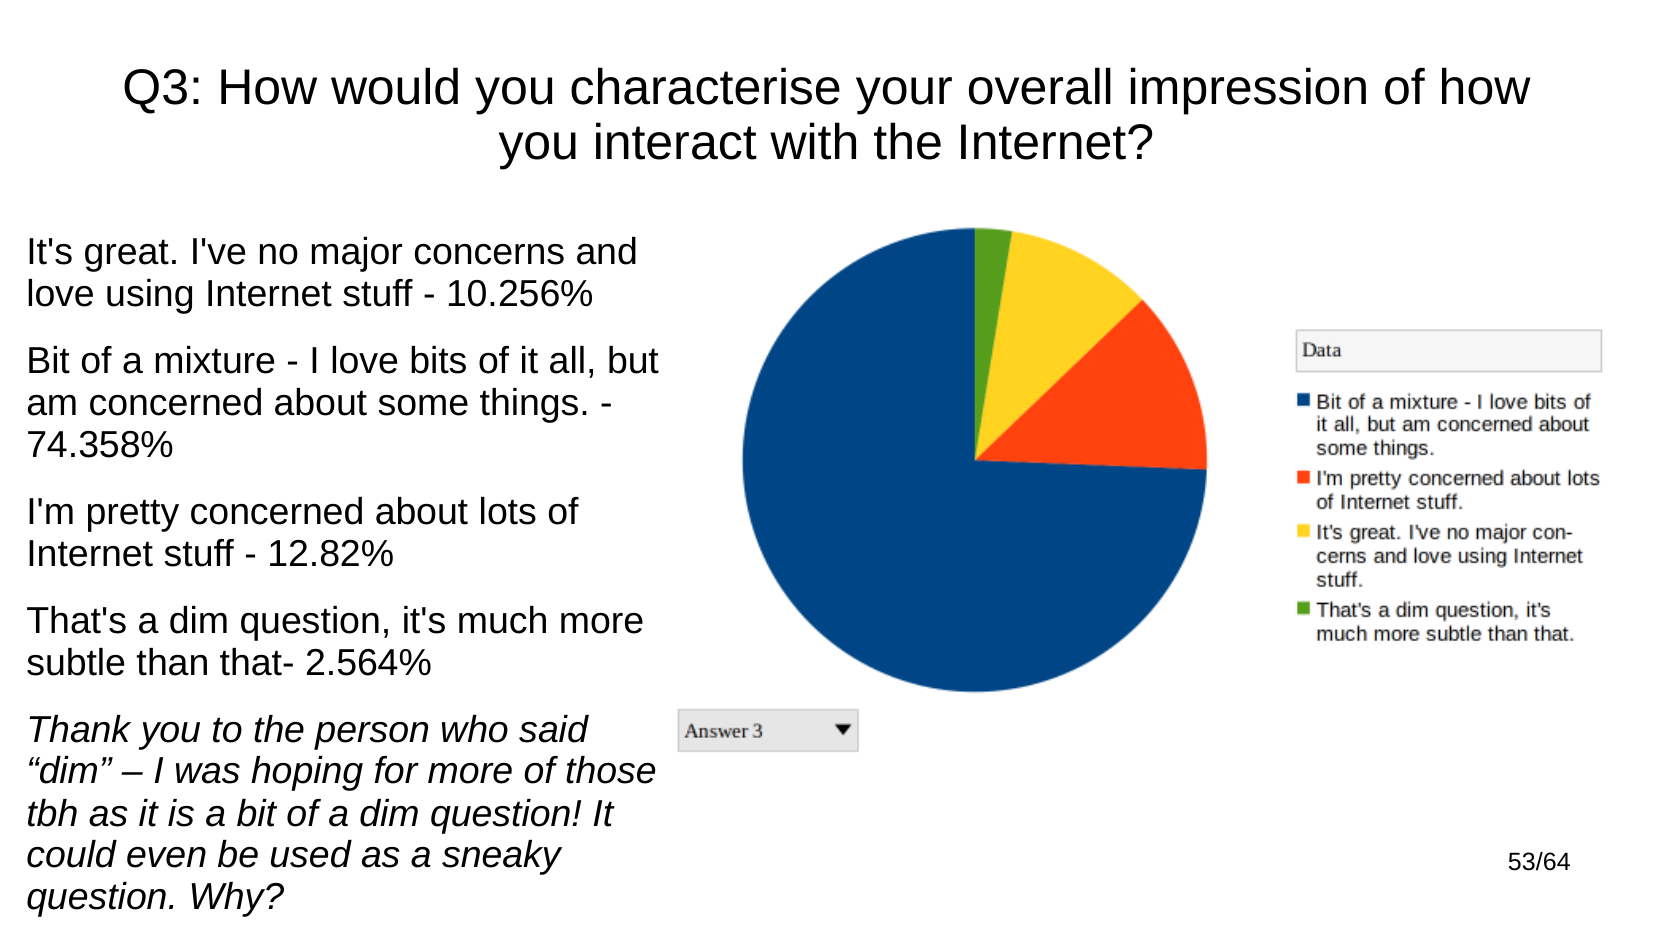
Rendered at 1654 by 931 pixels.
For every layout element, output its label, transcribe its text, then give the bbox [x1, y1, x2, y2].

title Q3: How would you characterise your overall impression of how you interact with the Internet? [82, 37, 1571, 193]
text_box It's great. I've no major concerns and love using Internet stuff - 10.256% Bit of a mixture - I love bits of it all, but am concerned about some things. - 74.358% I'm pretty concerned about lots of Internet stuff - 12.82% That's a dim question, it's much more subtle than that- 2.564% Thank you to the person who said “dim” – I was hoping for more of those tbh as it is a bit of a dim question! It could even be used as a sneaky question. Why? [11, 223, 709, 926]
picture [659, 217, 1620, 758]
